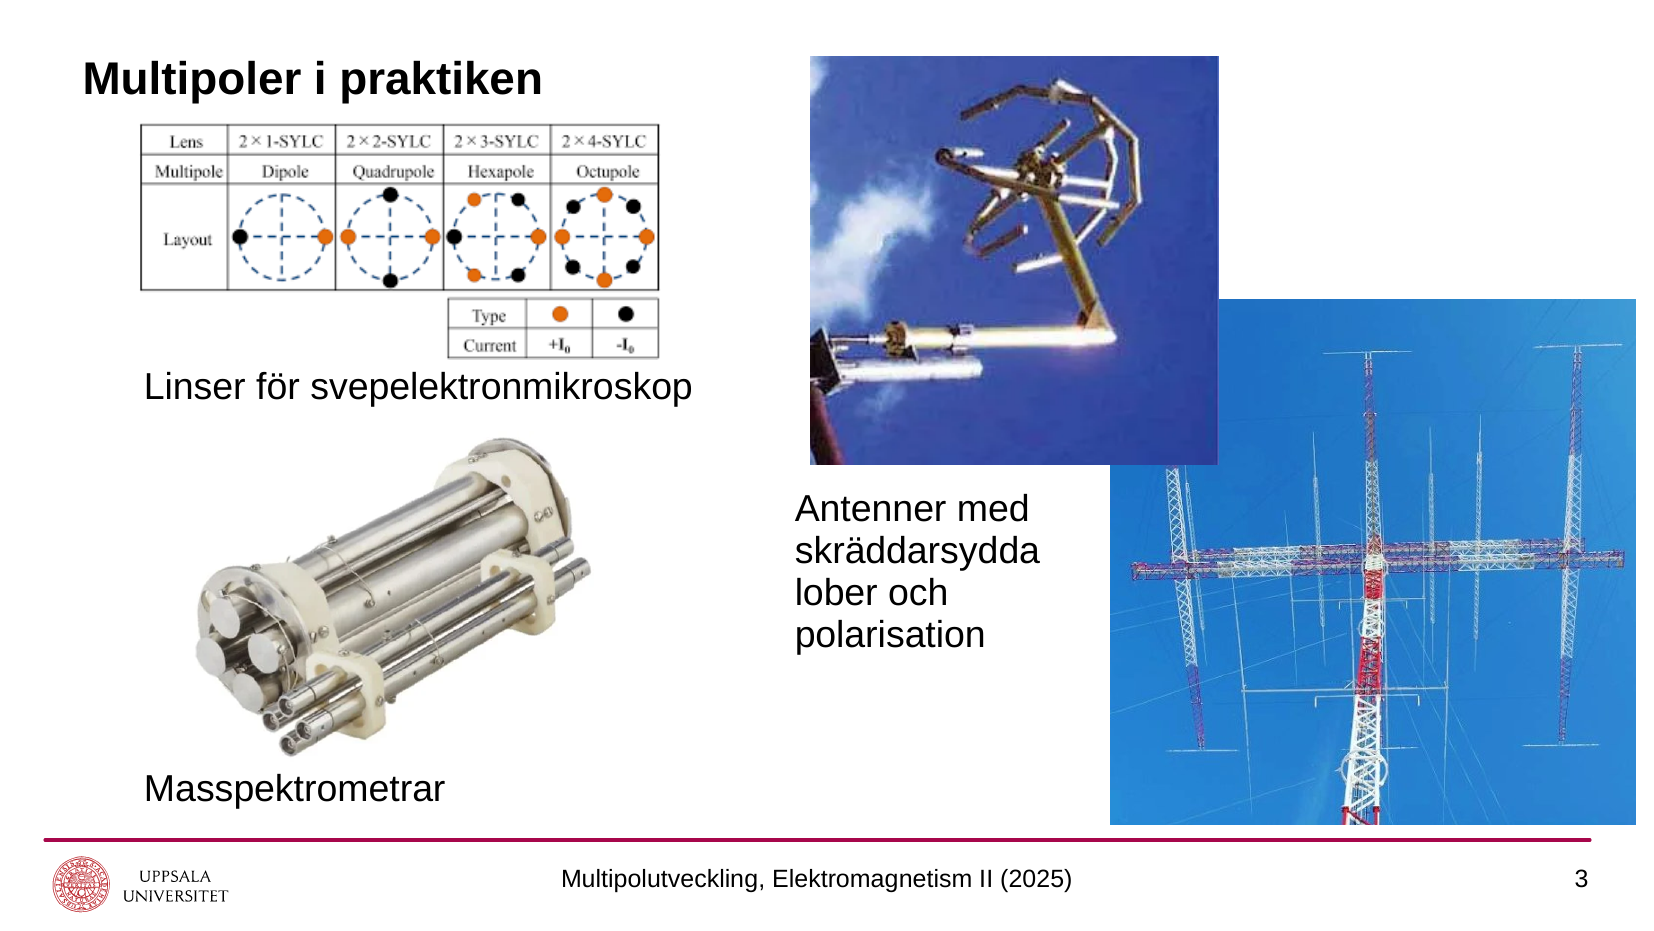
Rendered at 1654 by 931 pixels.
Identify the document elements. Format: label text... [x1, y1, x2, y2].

text_box Linser för svepelektronmikroskop [129, 358, 781, 416]
text_box Masspektrometrar [129, 759, 781, 817]
picture [45, 847, 250, 919]
text_box Antenner med skräddarsydda lober och polarisation [780, 480, 1126, 663]
picture [139, 123, 661, 358]
picture [185, 431, 601, 759]
picture [810, 56, 1636, 826]
title Multipoler i praktiken [82, 37, 1571, 121]
